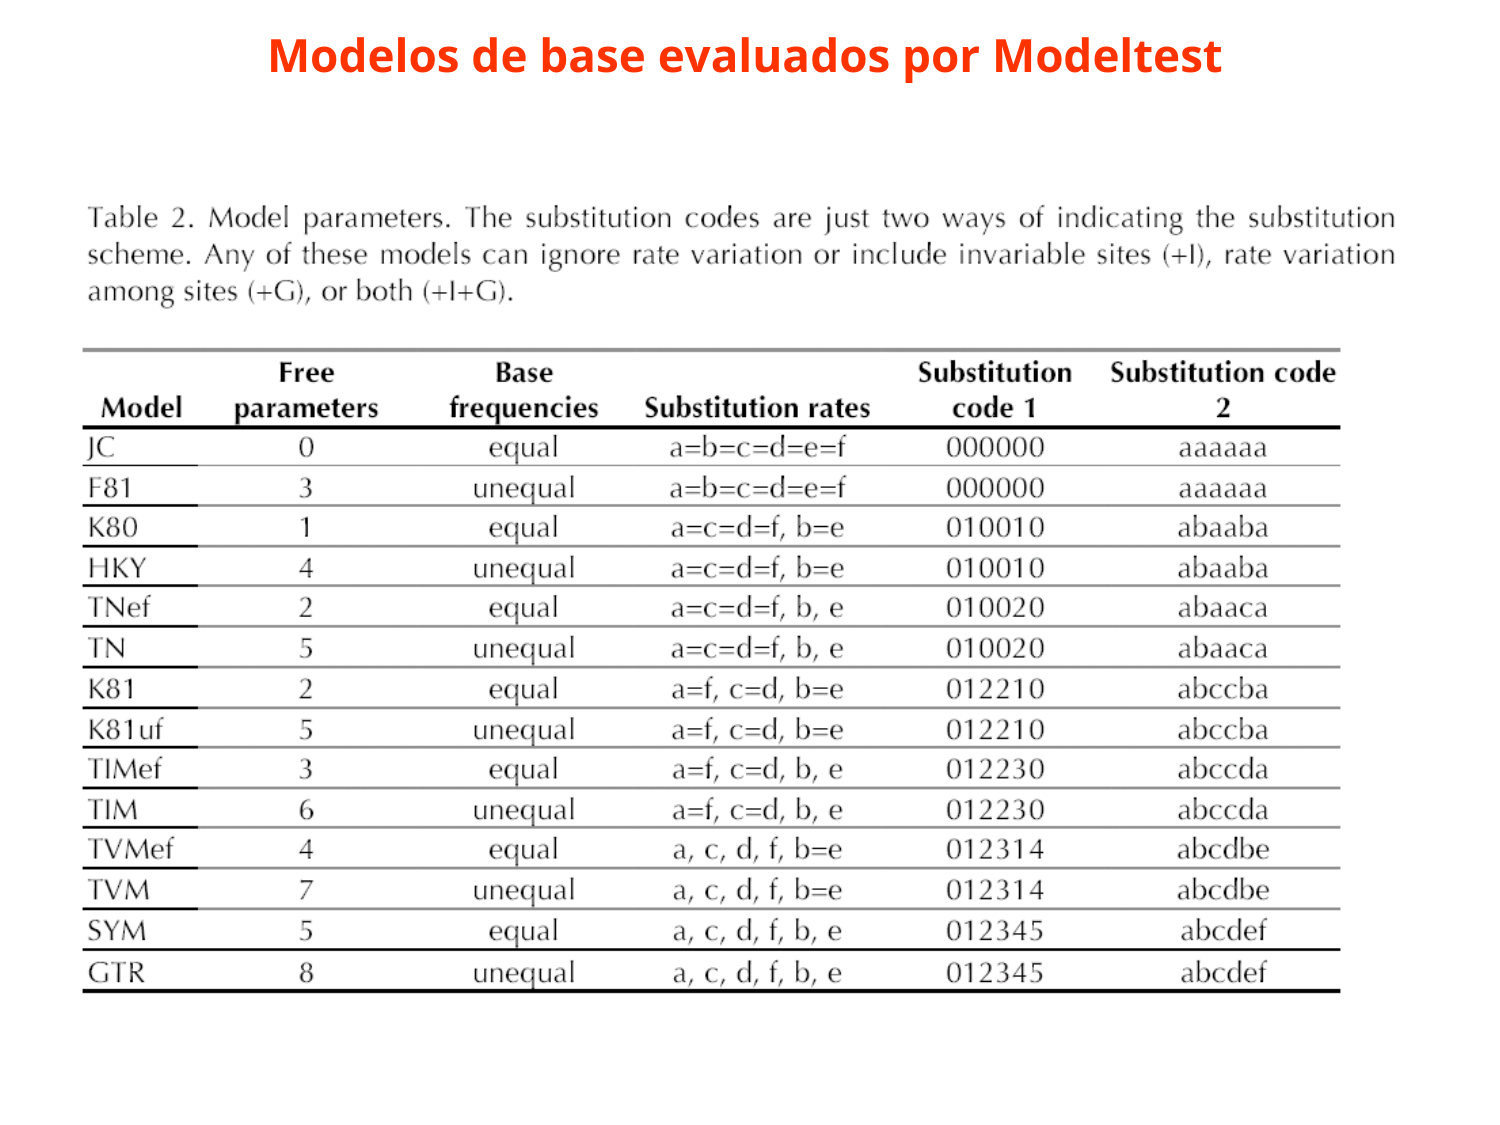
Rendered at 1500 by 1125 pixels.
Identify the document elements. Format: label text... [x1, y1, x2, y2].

picture [76, 196, 1403, 1000]
text_box Modelos de base evaluados por Modeltest [252, 19, 1239, 90]
